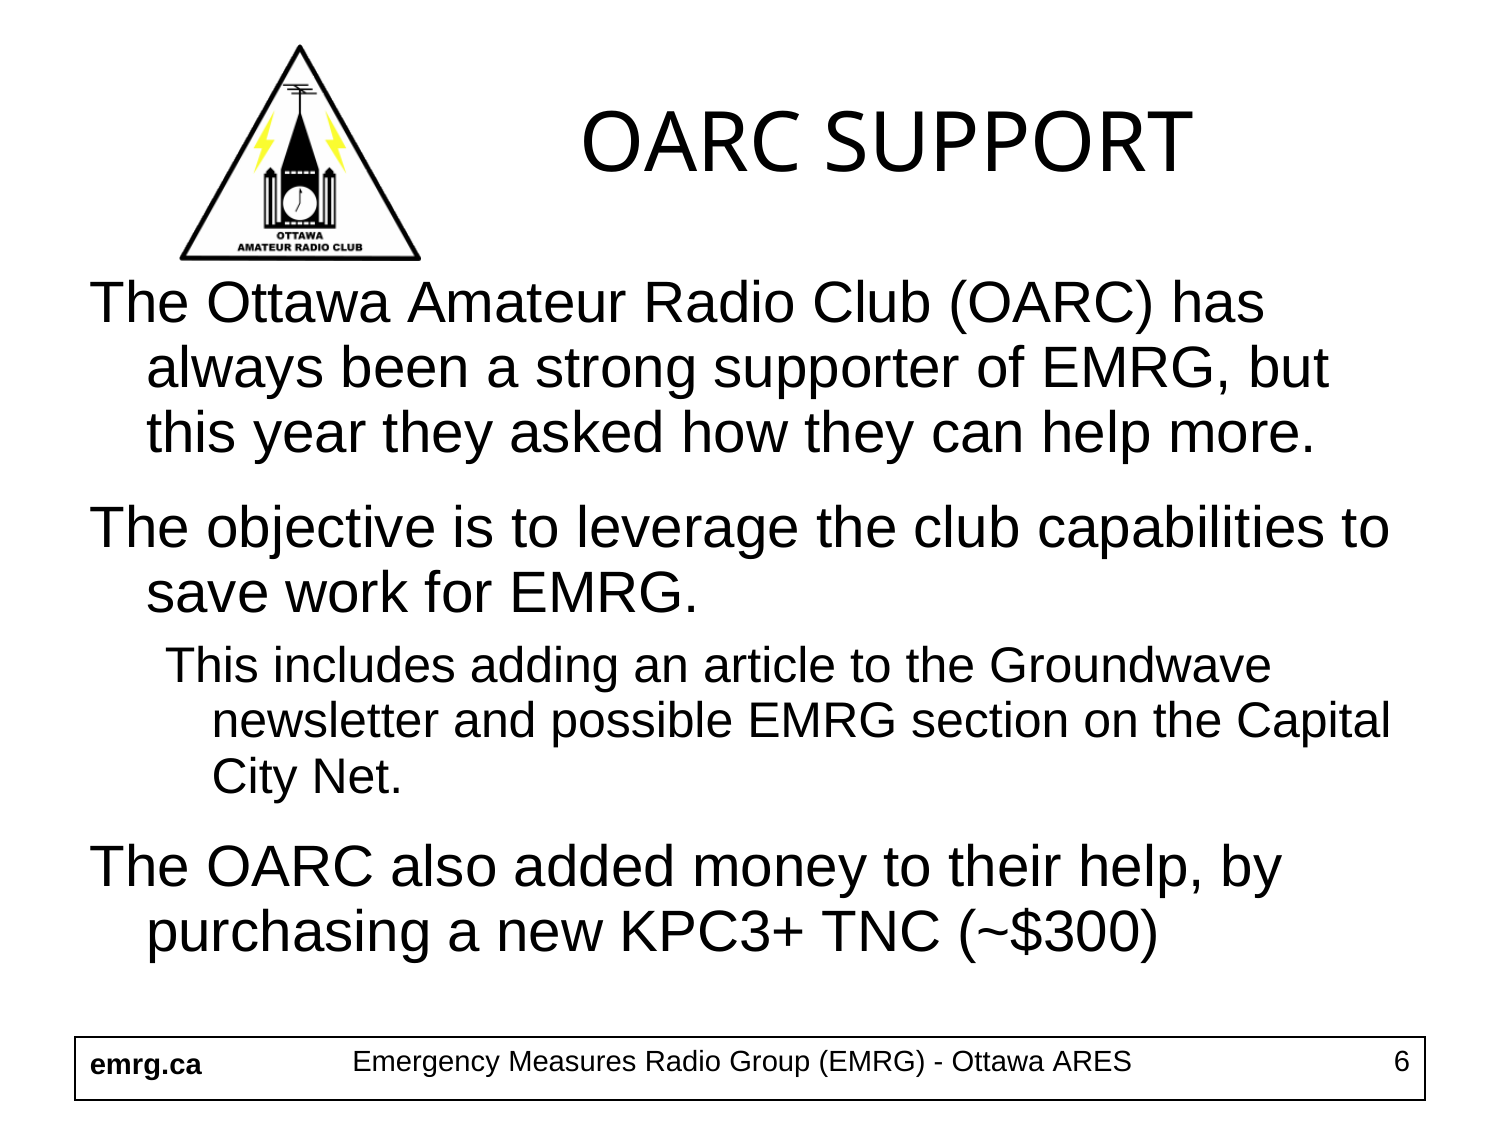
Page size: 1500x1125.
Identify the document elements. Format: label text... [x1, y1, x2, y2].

picture [179, 44, 421, 261]
title OARC SUPPORT [421, 45, 1426, 233]
list The Ottawa Amateur Radio Club (OARC) has always been a strong supporter of EMRG, but this year they asked how they can help more. The objective is to leverage the club capabilities to save work for EMRG. This includes adding an article to the Groundwave newsletter and possible EMRG section on the Capital City Net. The OARC also added money to their help, by purchasing a new KPC3+ TNC (~$300) [75, 262, 1426, 1019]
